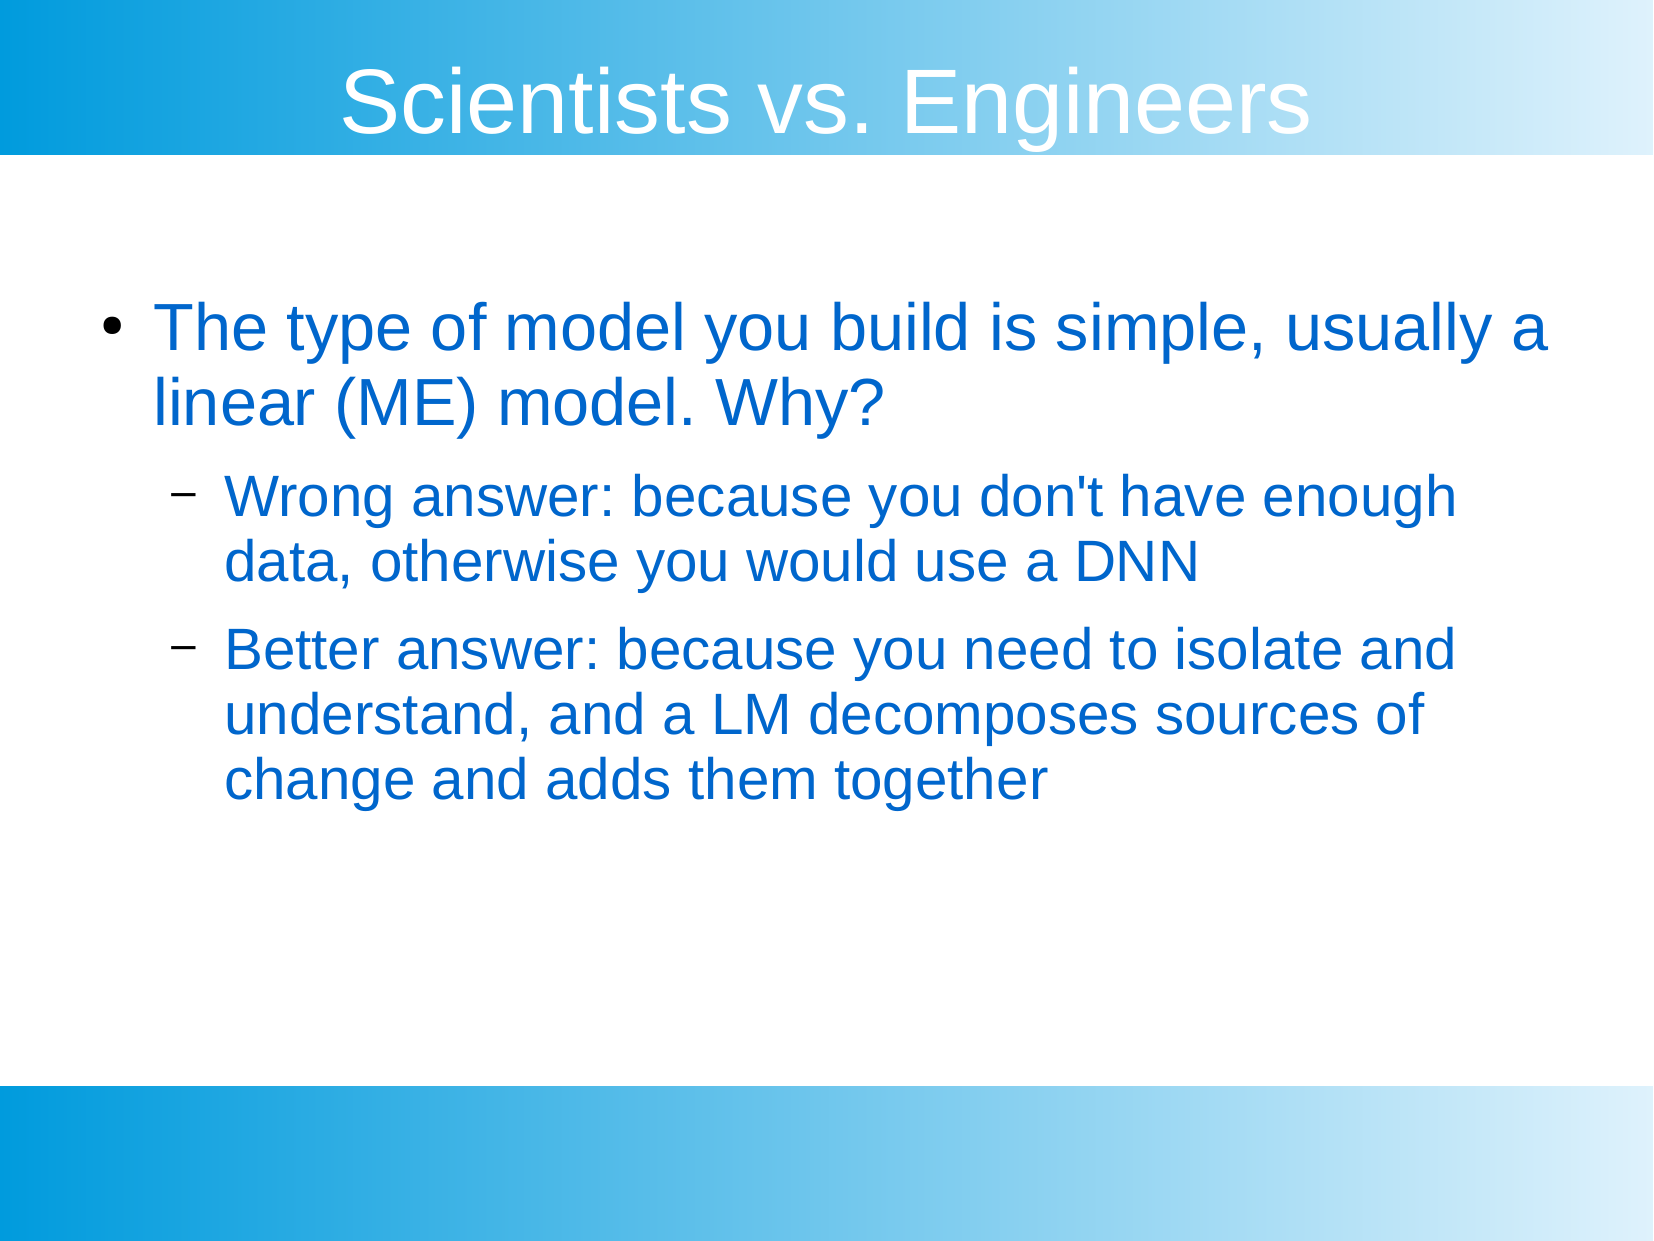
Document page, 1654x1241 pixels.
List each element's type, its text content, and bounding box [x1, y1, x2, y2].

list The type of model you build is simple, usually a linear (ME) model. Why? Wrong answer: because you don't have enough data, otherwise you would use a DNN Better answer: because you need to isolate and understand, and a LM decomposes sources of change and adds them together [82, 290, 1571, 1010]
title Scientists vs. Engineers [82, 49, 1571, 155]
